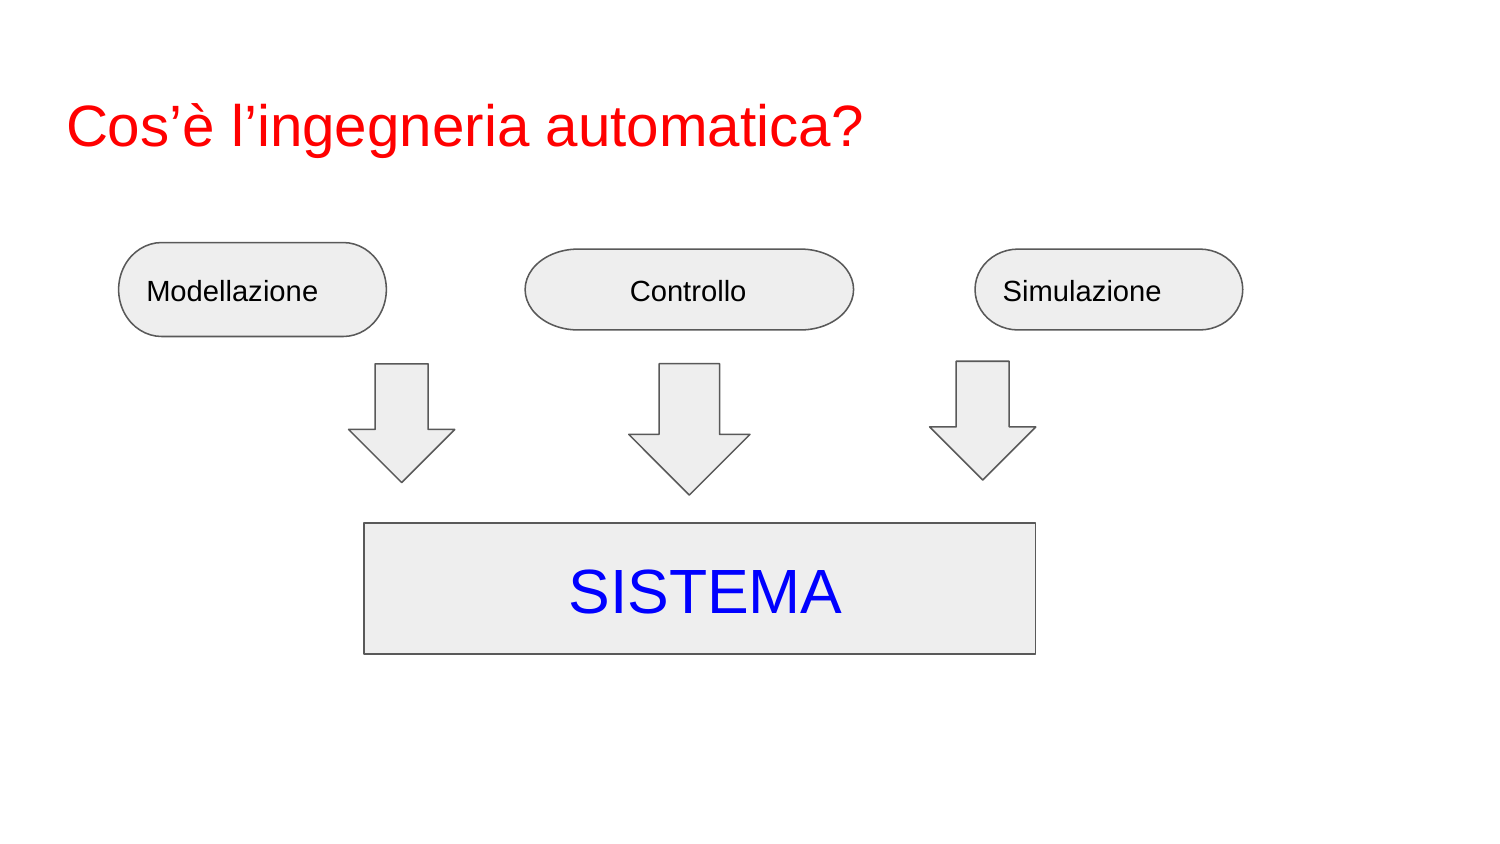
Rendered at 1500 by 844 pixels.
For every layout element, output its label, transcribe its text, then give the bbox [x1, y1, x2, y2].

text_box Controllo [525, 249, 854, 330]
text_box Simulazione [975, 249, 1243, 330]
text_box [348, 363, 455, 483]
text_box SISTEMA [363, 522, 1036, 655]
text_box [929, 361, 1036, 481]
text_box [628, 363, 751, 496]
title Cos’è l’ingegneria automatica? [51, 72, 1449, 167]
text_box Modellazione [118, 242, 387, 337]
